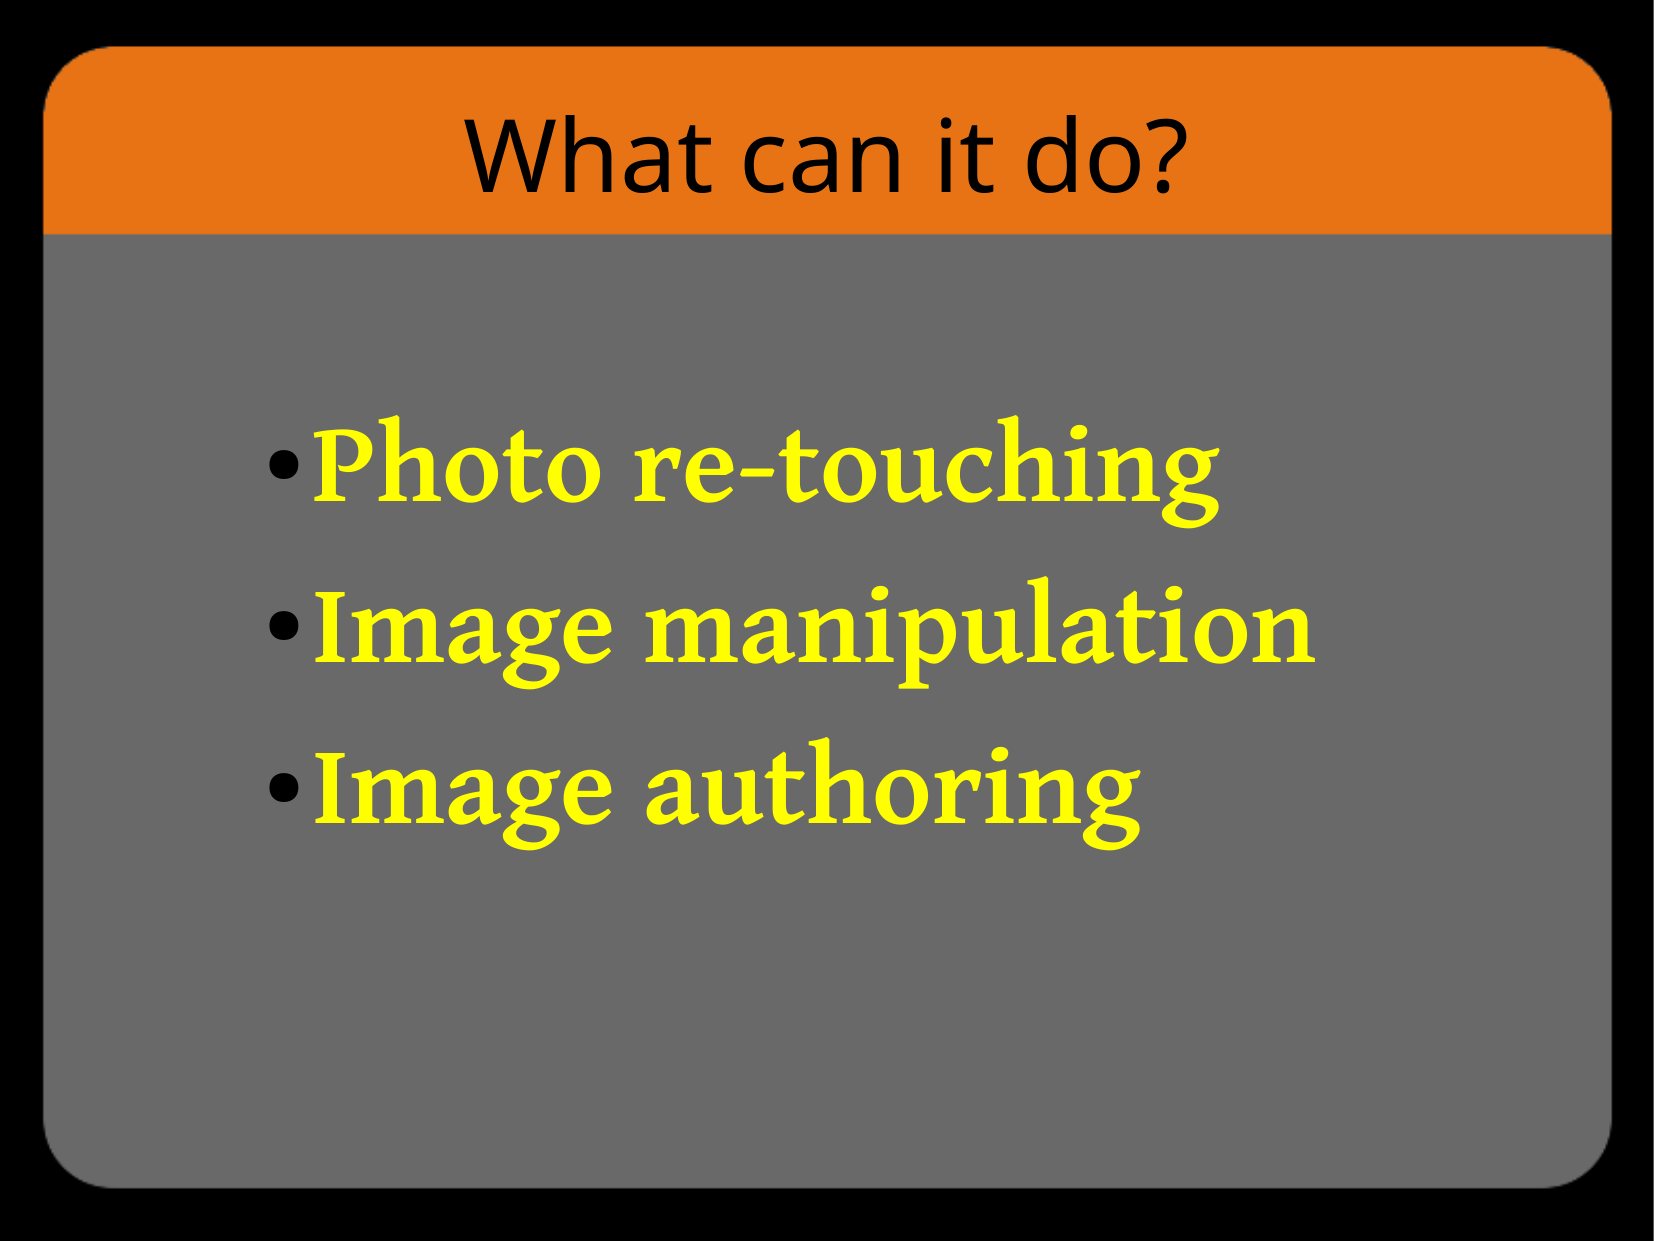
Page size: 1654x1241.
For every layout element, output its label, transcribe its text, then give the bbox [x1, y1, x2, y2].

list Photo re-touching Image manipulation Image authoring [248, 401, 1347, 981]
picture [0, 0, 1654, 1241]
title What can it do? [82, 49, 1571, 257]
